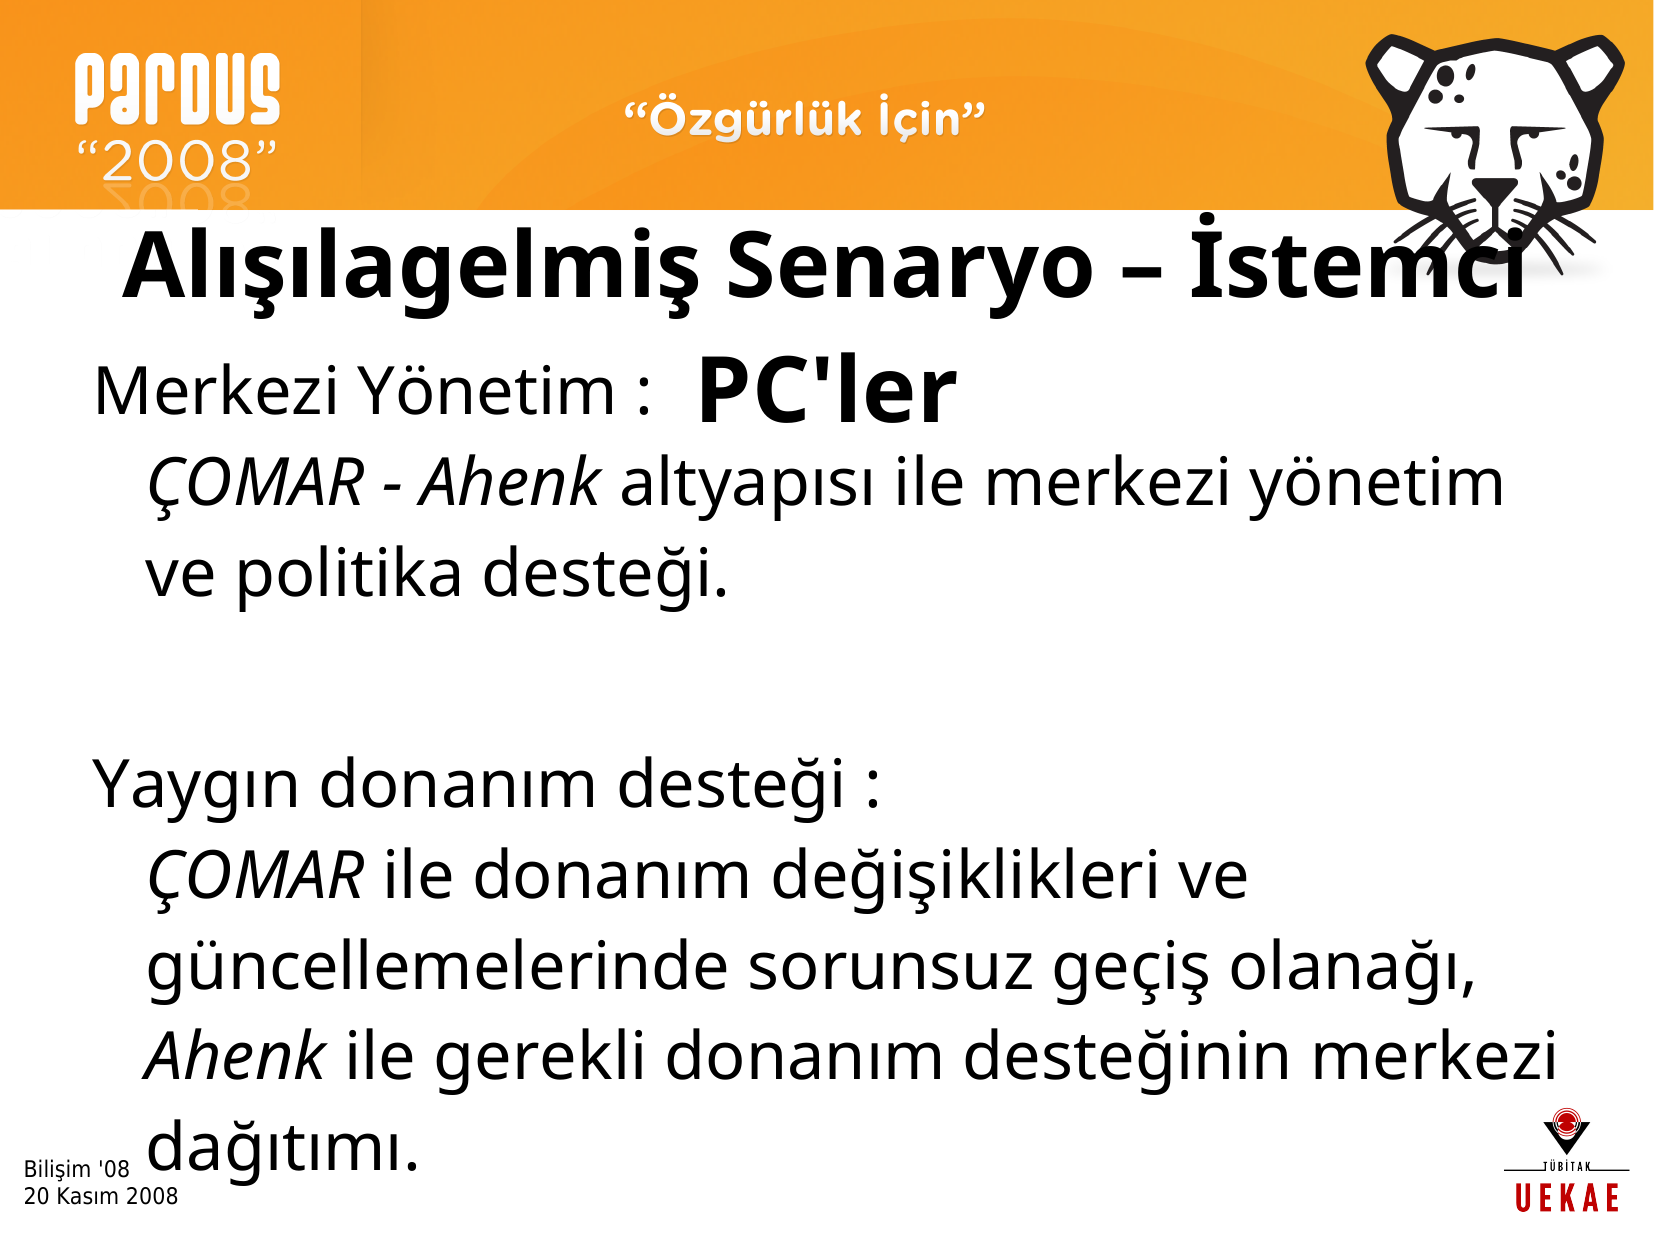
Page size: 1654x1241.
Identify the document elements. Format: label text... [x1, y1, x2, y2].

picture [1500, 1104, 1634, 1215]
title Alışılagelmiş Senaryo – İstemci PC'ler [82, 217, 1571, 343]
picture [0, 0, 1654, 293]
list Merkezi Yönetim : ÇOMAR - Ahenk altyapısı ile merkezi yönetim ve politika desteği. Yaygın donanım desteği : ÇOMAR ile donanım değişiklikleri ve güncellemelerinde sorunsuz geçiş olanağı, Ahenk ile gerekli donanım desteğinin merkezi dağıtımı. [75, 343, 1576, 1126]
